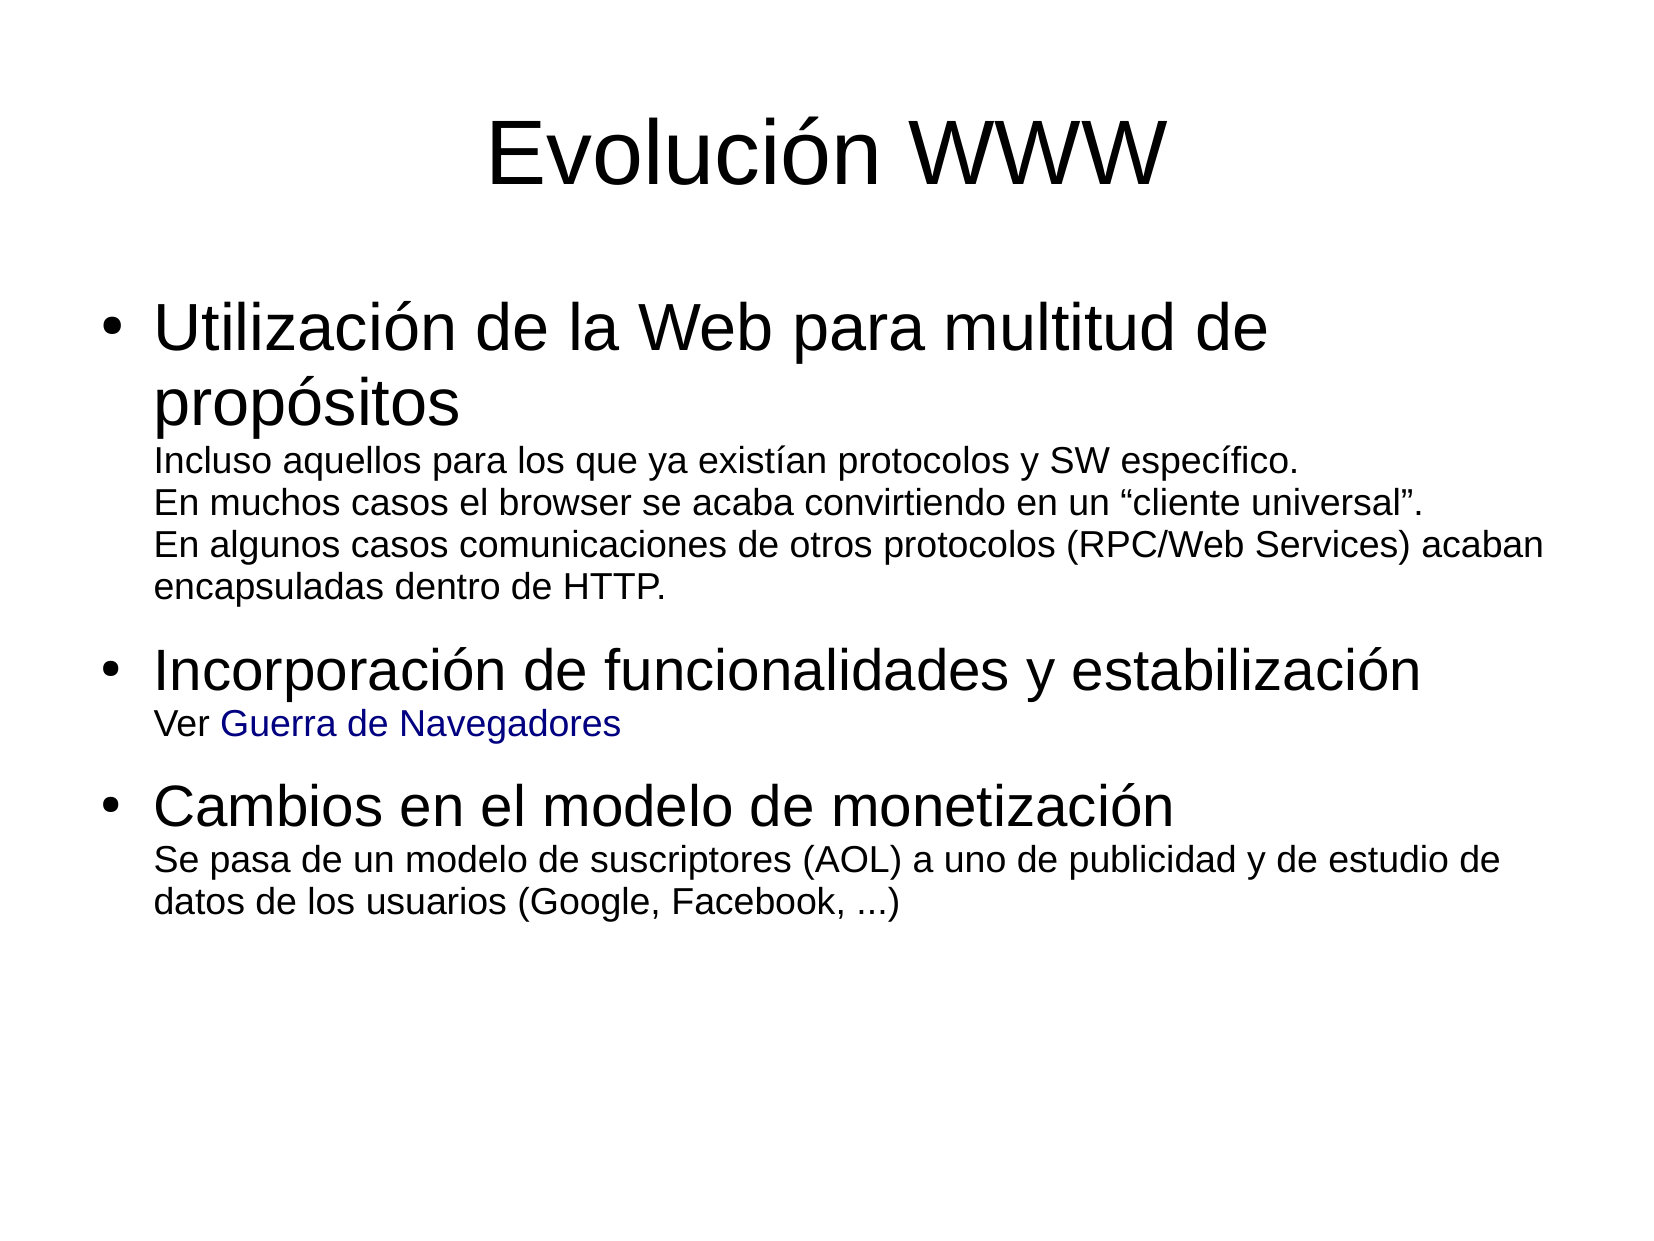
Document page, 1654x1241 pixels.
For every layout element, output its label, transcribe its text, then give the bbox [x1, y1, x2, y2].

title Evolución WWW [82, 49, 1571, 257]
list Utilización de la Web para multitud de propósitos Incluso aquellos para los que ya existían protocolos y SW específico. En muchos casos el browser se acaba convirtiendo en un “cliente universal”. En algunos casos comunicaciones de otros protocolos (RPC/Web Services) acaban encapsuladas dentro de HTTP. Incorporación de funcionalidades y estabilización Ver Guerra de Navegadores Cambios en el modelo de monetización Se pasa de un modelo de suscriptores (AOL) a uno de publicidad y de estudio de datos de los usuarios (Google, Facebook, ...) [82, 290, 1571, 1099]
